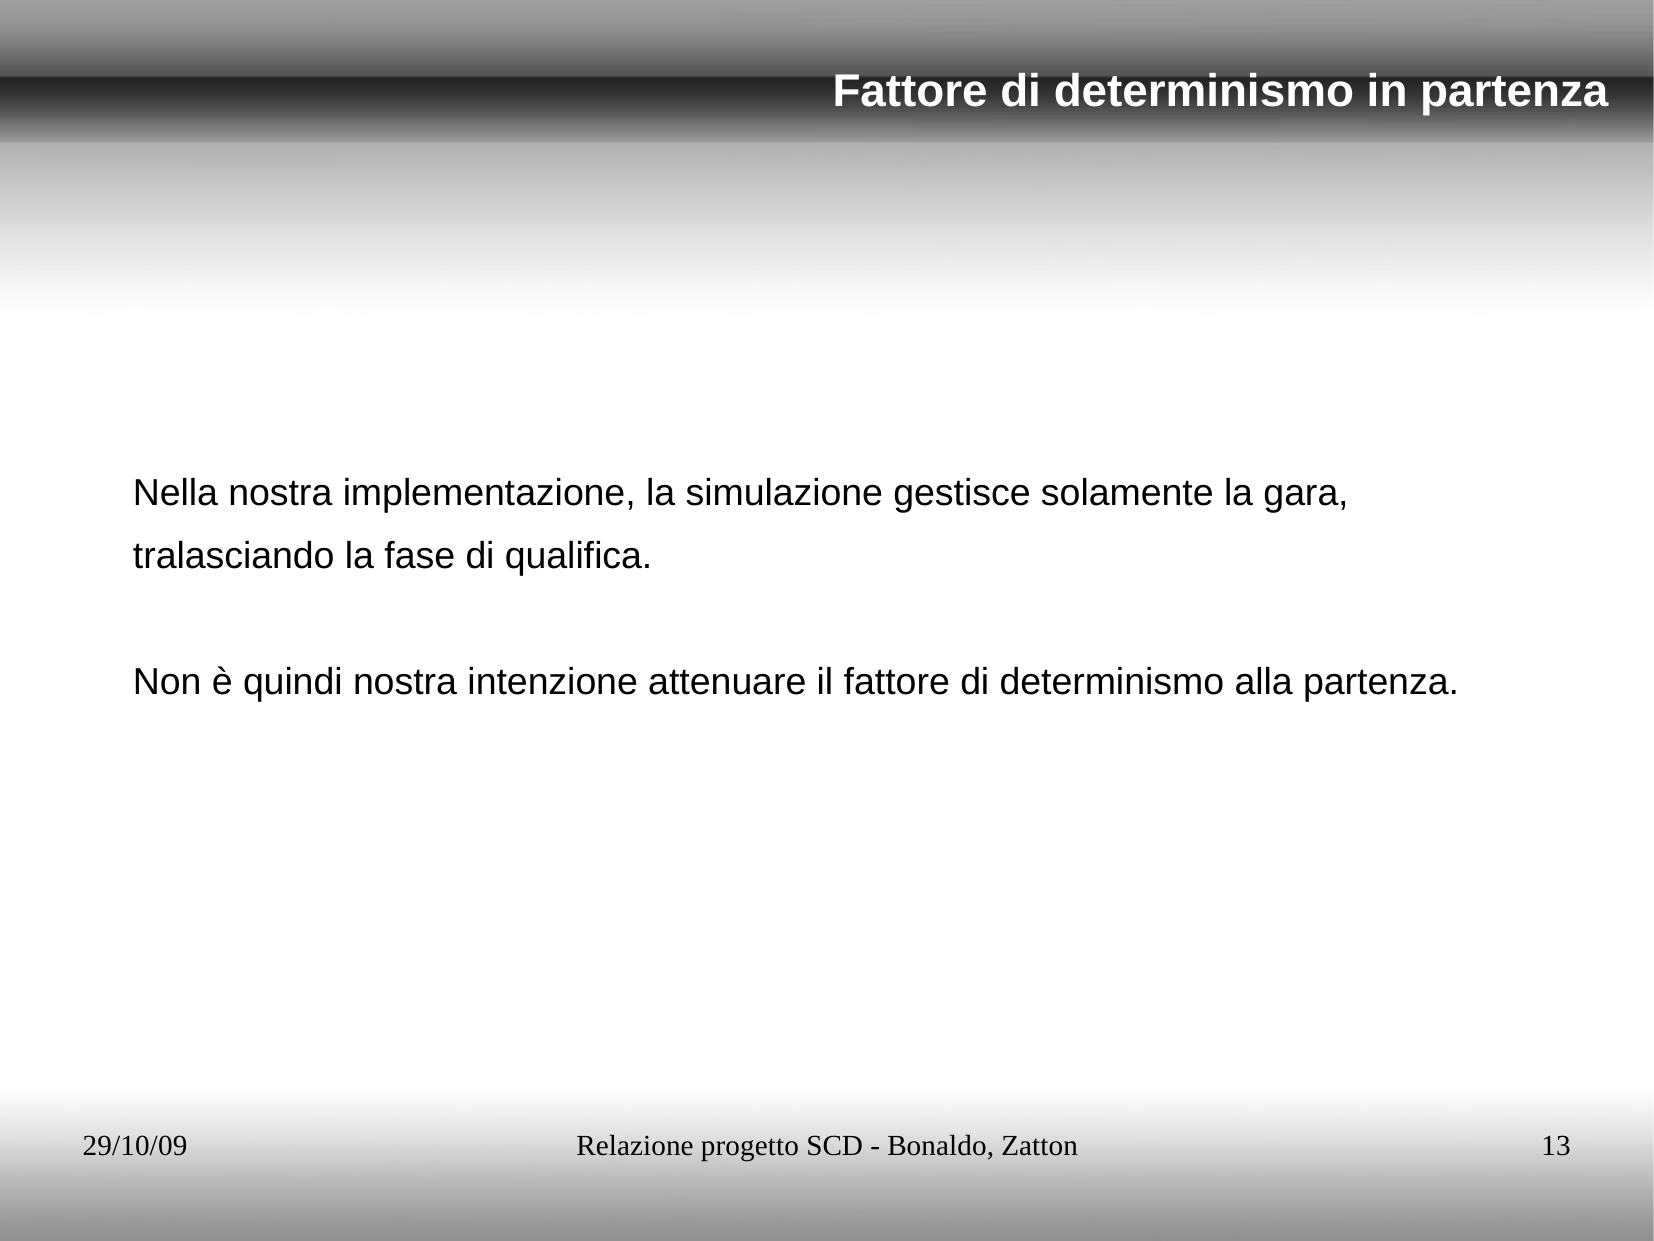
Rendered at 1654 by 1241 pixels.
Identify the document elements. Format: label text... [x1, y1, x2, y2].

text_box Nella nostra implementazione, la simulazione gestisce solamente la gara, tralasciando la fase di qualifica. Non è quindi nostra intenzione attenuare il fattore di determinismo alla partenza. [118, 442, 1506, 827]
picture [0, 0, 1654, 1241]
text_box Fattore di determinismo in partenza [354, 31, 1625, 119]
